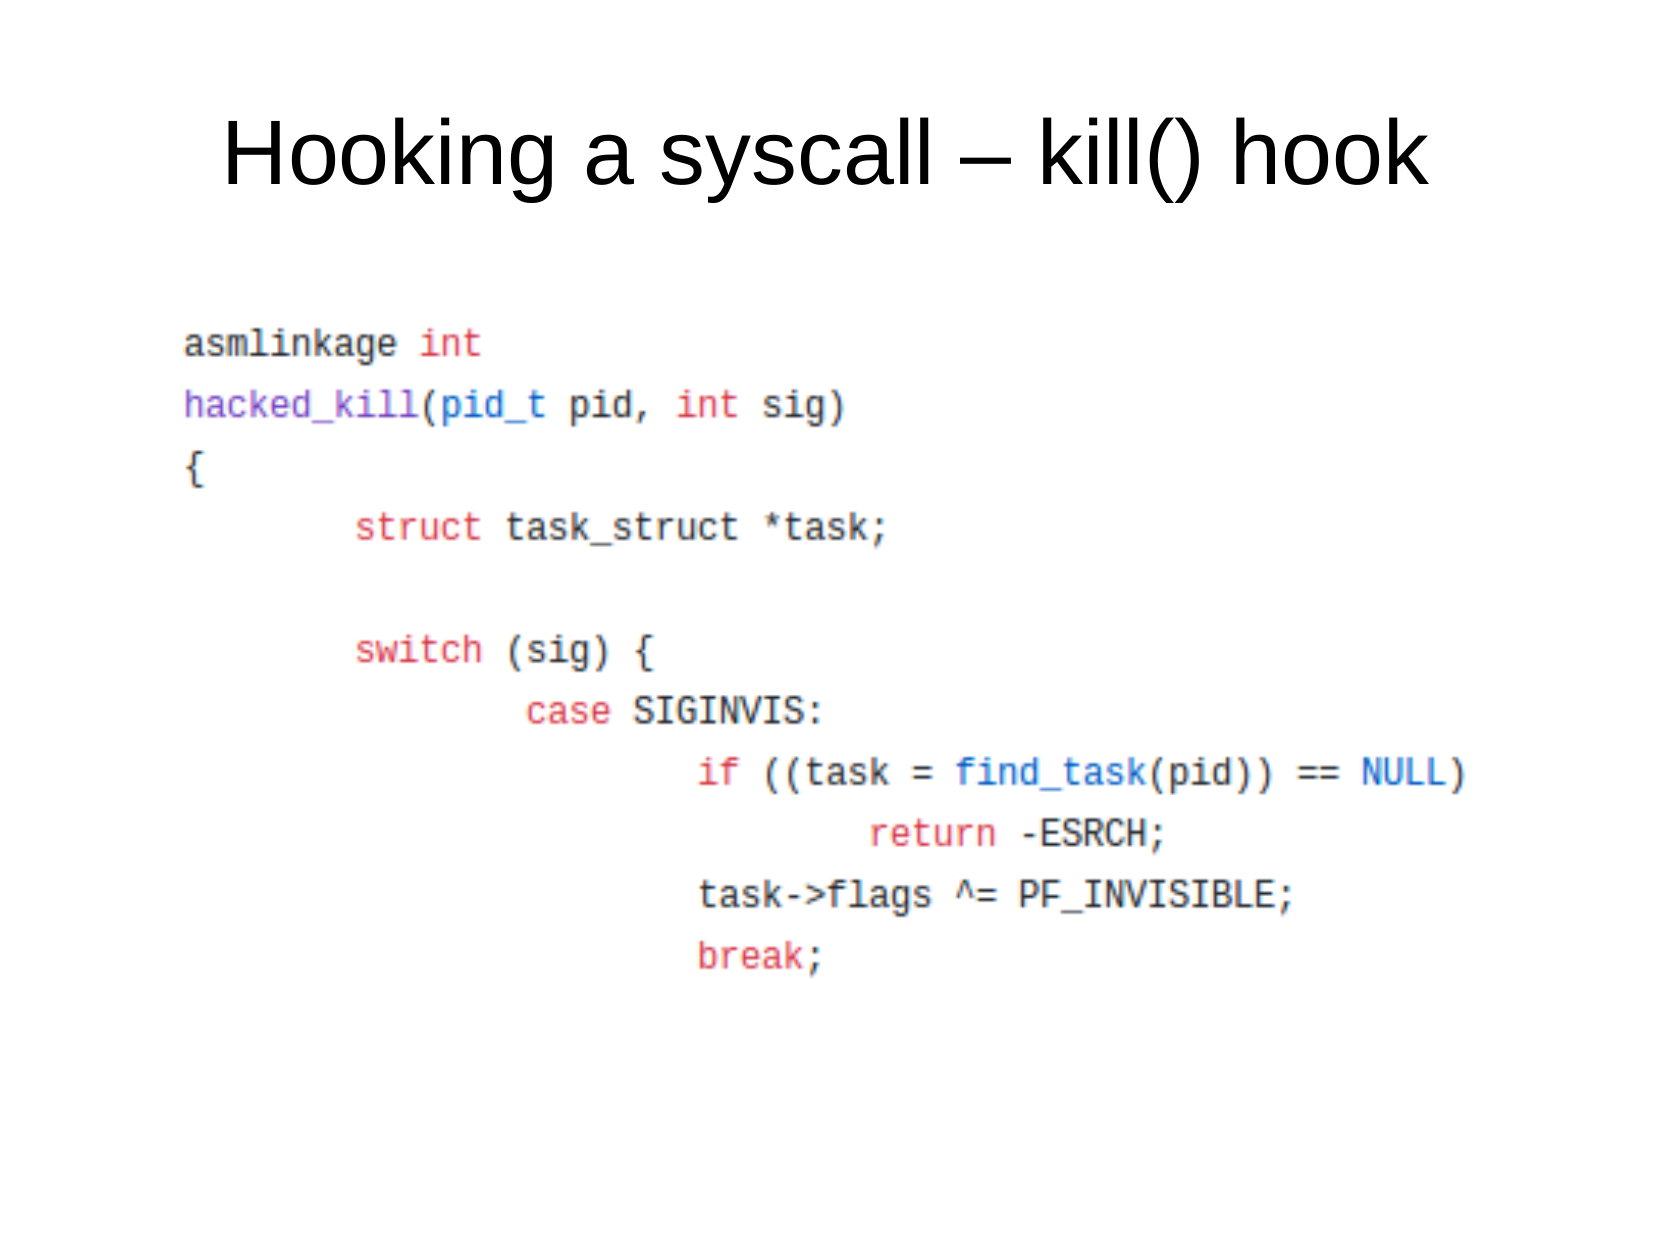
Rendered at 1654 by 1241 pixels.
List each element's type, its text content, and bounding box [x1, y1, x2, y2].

picture [169, 308, 1484, 991]
title Hooking a syscall – kill() hook [82, 49, 1571, 257]
